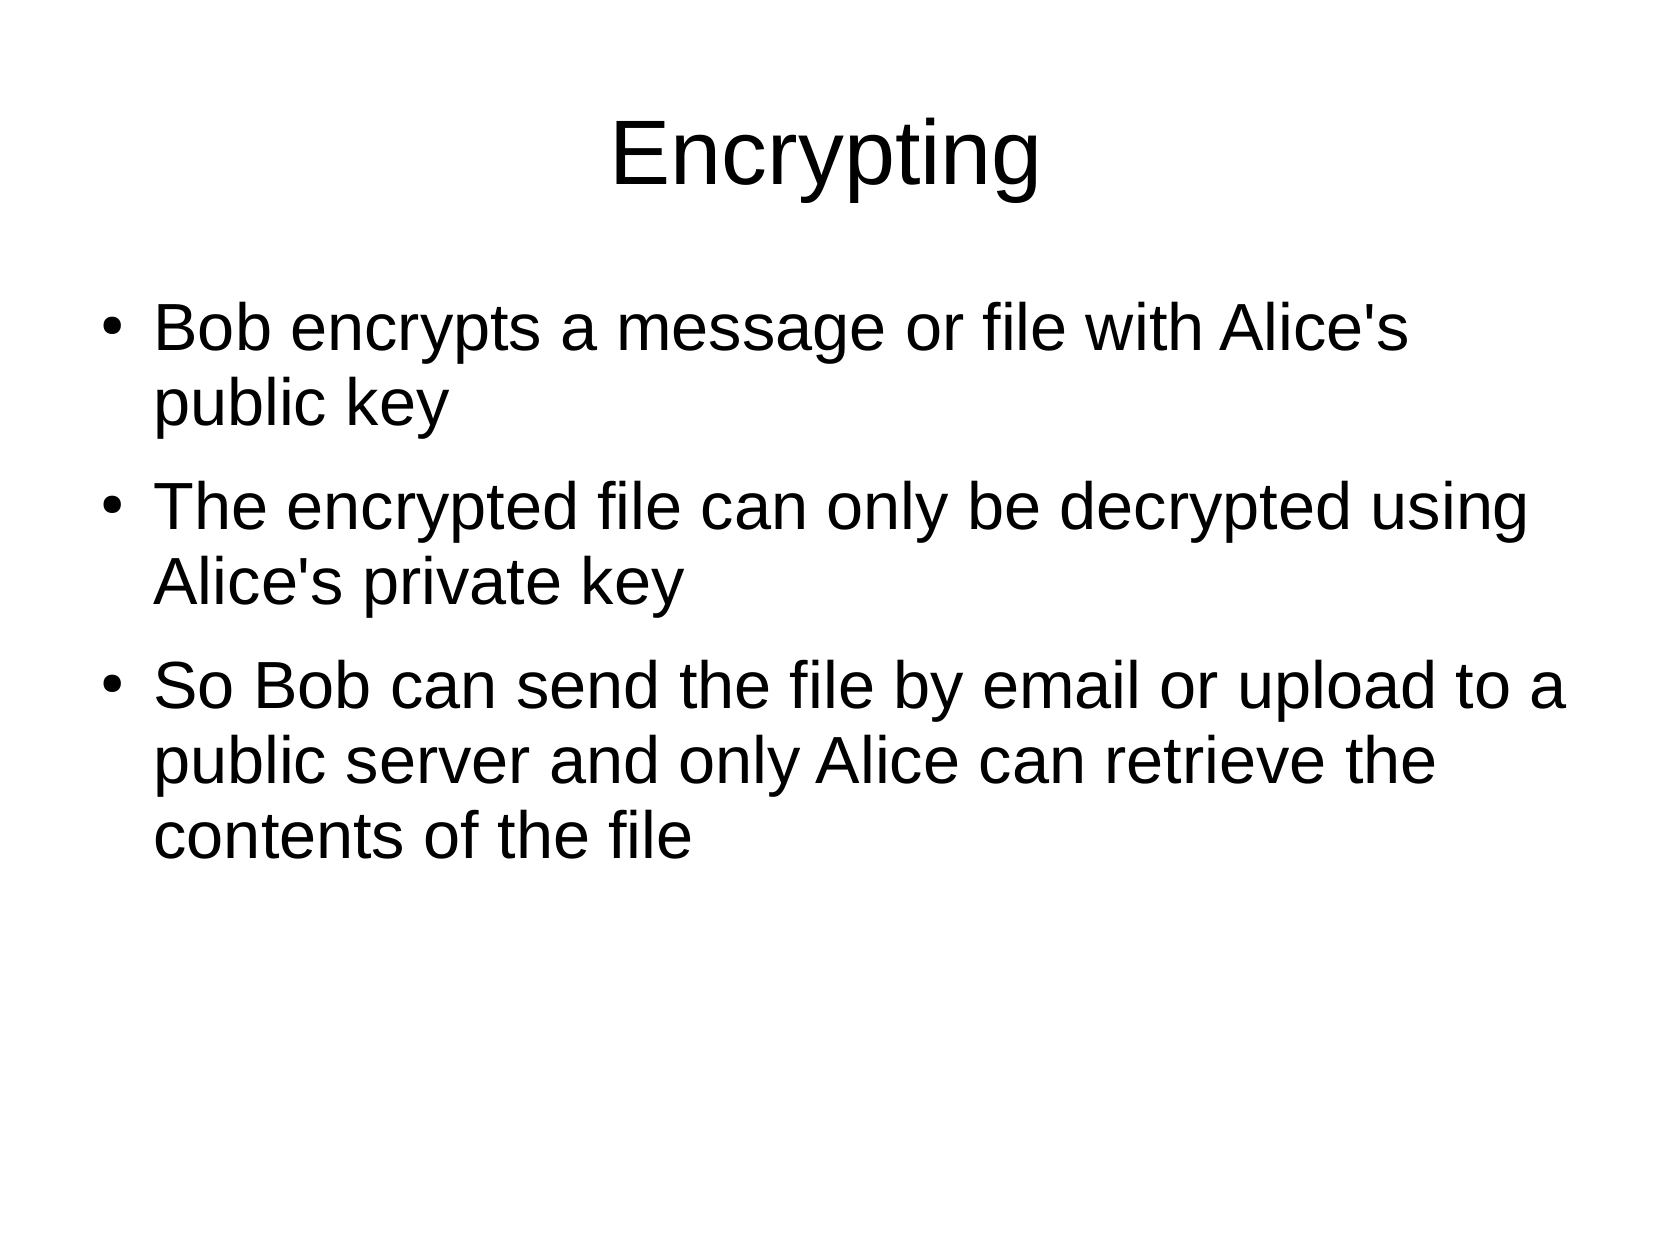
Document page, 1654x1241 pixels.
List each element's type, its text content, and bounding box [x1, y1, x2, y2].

list Bob encrypts a message or file with Alice's public key The encrypted file can only be decrypted using Alice's private key So Bob can send the file by email or upload to a public server and only Alice can retrieve the contents of the file [82, 290, 1571, 1010]
title Encrypting [82, 49, 1571, 257]
